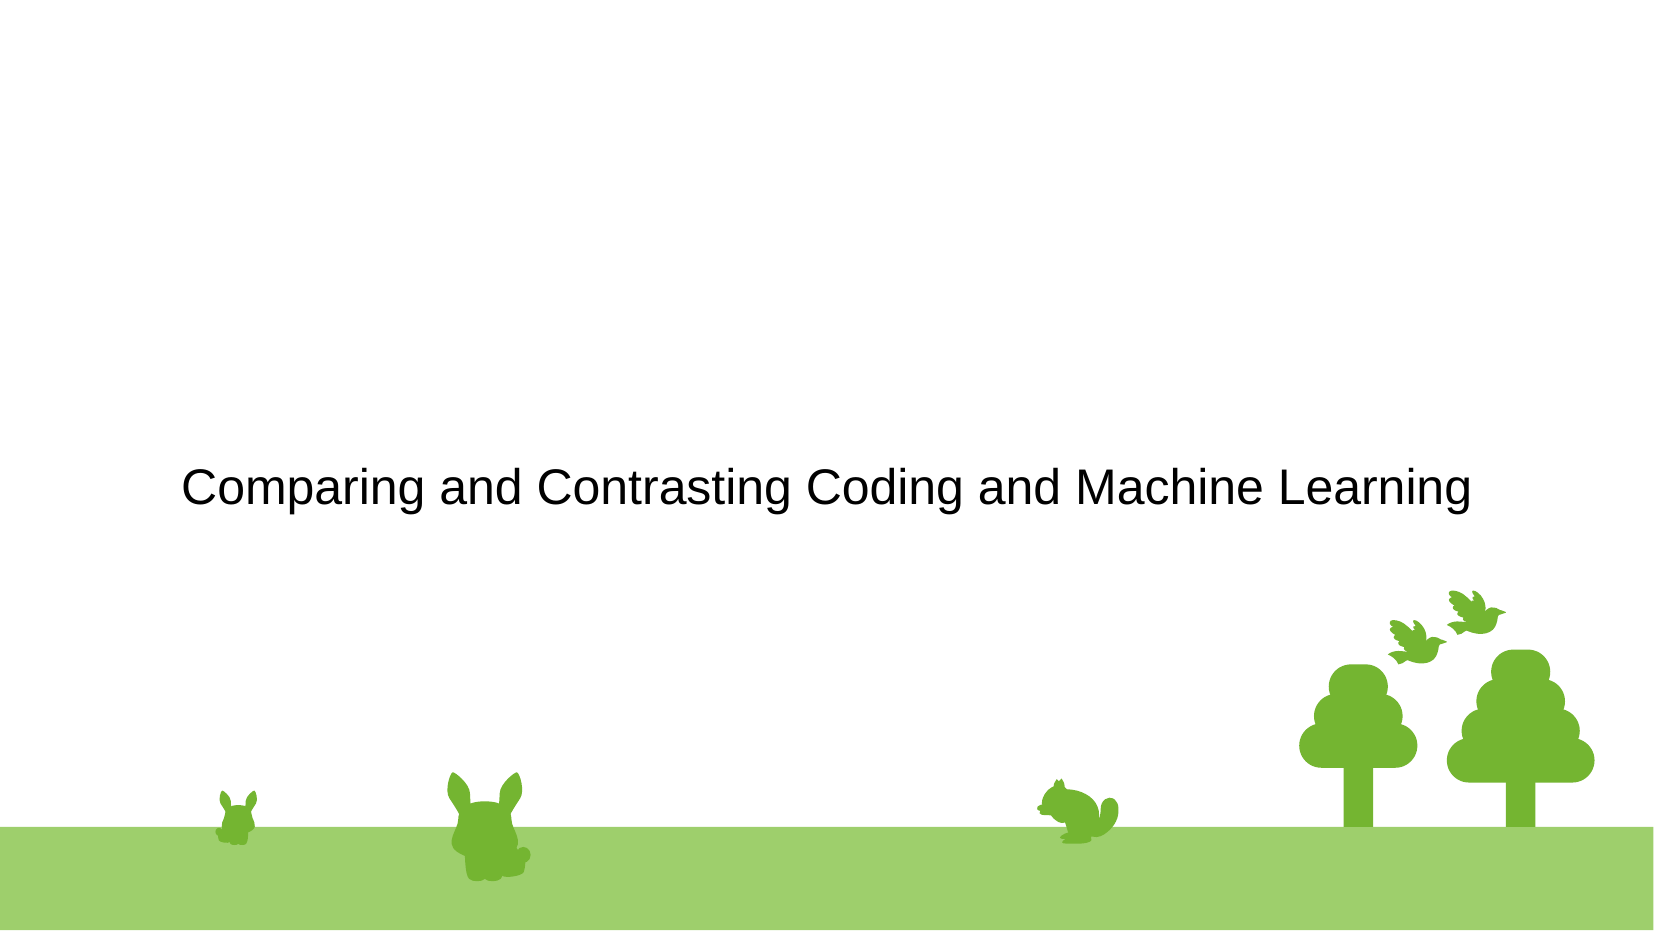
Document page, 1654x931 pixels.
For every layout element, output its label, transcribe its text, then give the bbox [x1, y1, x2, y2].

subtitle Comparing and Contrasting Coding and Machine Learning [88, 206, 1565, 768]
